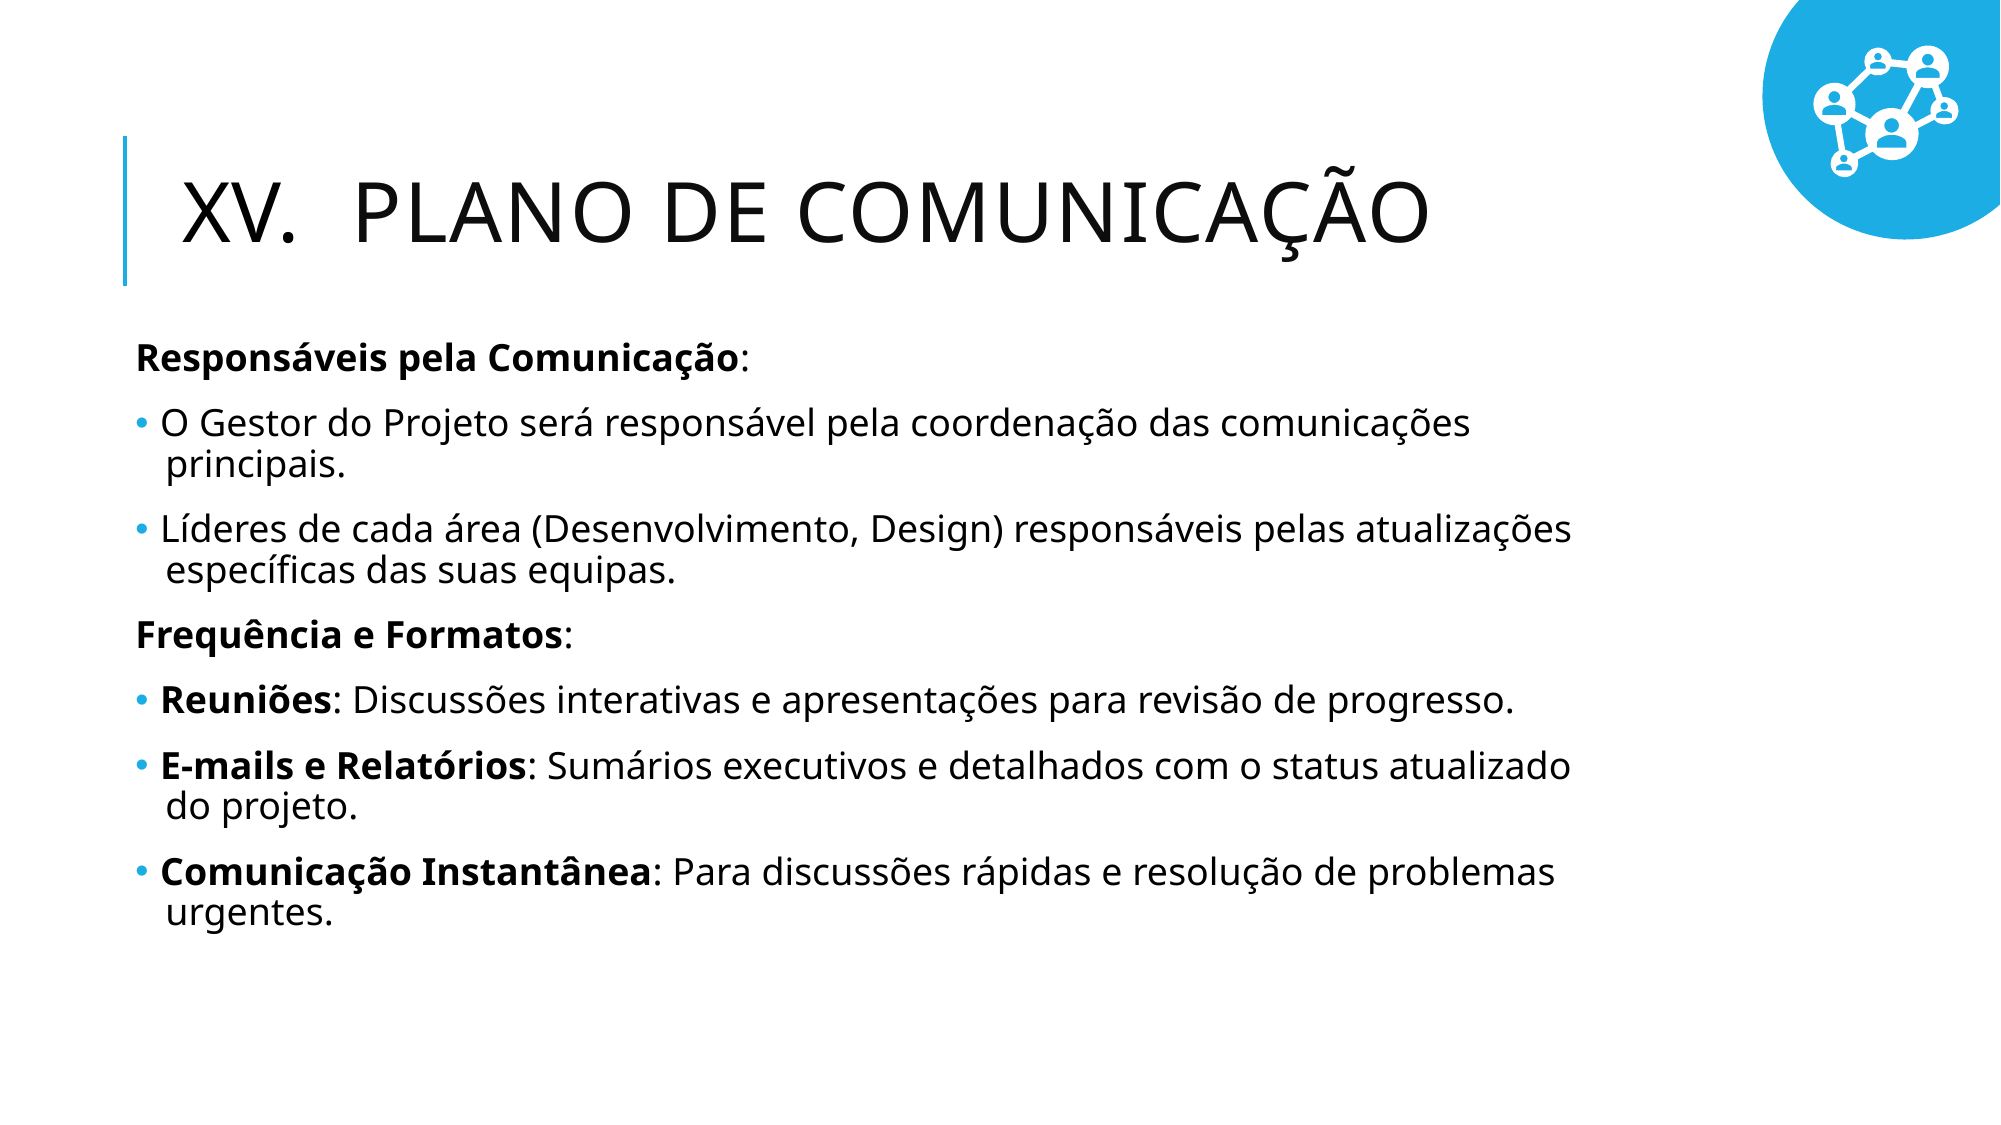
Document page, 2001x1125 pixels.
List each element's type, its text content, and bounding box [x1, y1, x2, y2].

title Plano De Comunicação [168, 96, 1763, 343]
text_box [1762, 0, 2000, 240]
list Responsáveis pela Comunicação: O Gestor do Projeto será responsável pela coordenação das comunicações principais. Líderes de cada área (Desenvolvimento, Design) responsáveis pelas atualizações específicas das suas equipas. Frequência e Formatos: Reuniões: Discussões interativas e apresentações para revisão de progresso. E-mails e Relatórios: Sumários executivos e detalhados com o status atualizado do projeto. Comunicação Instantânea: Para discussões rápidas e resolução de problemas urgentes. [127, 331, 1607, 1096]
